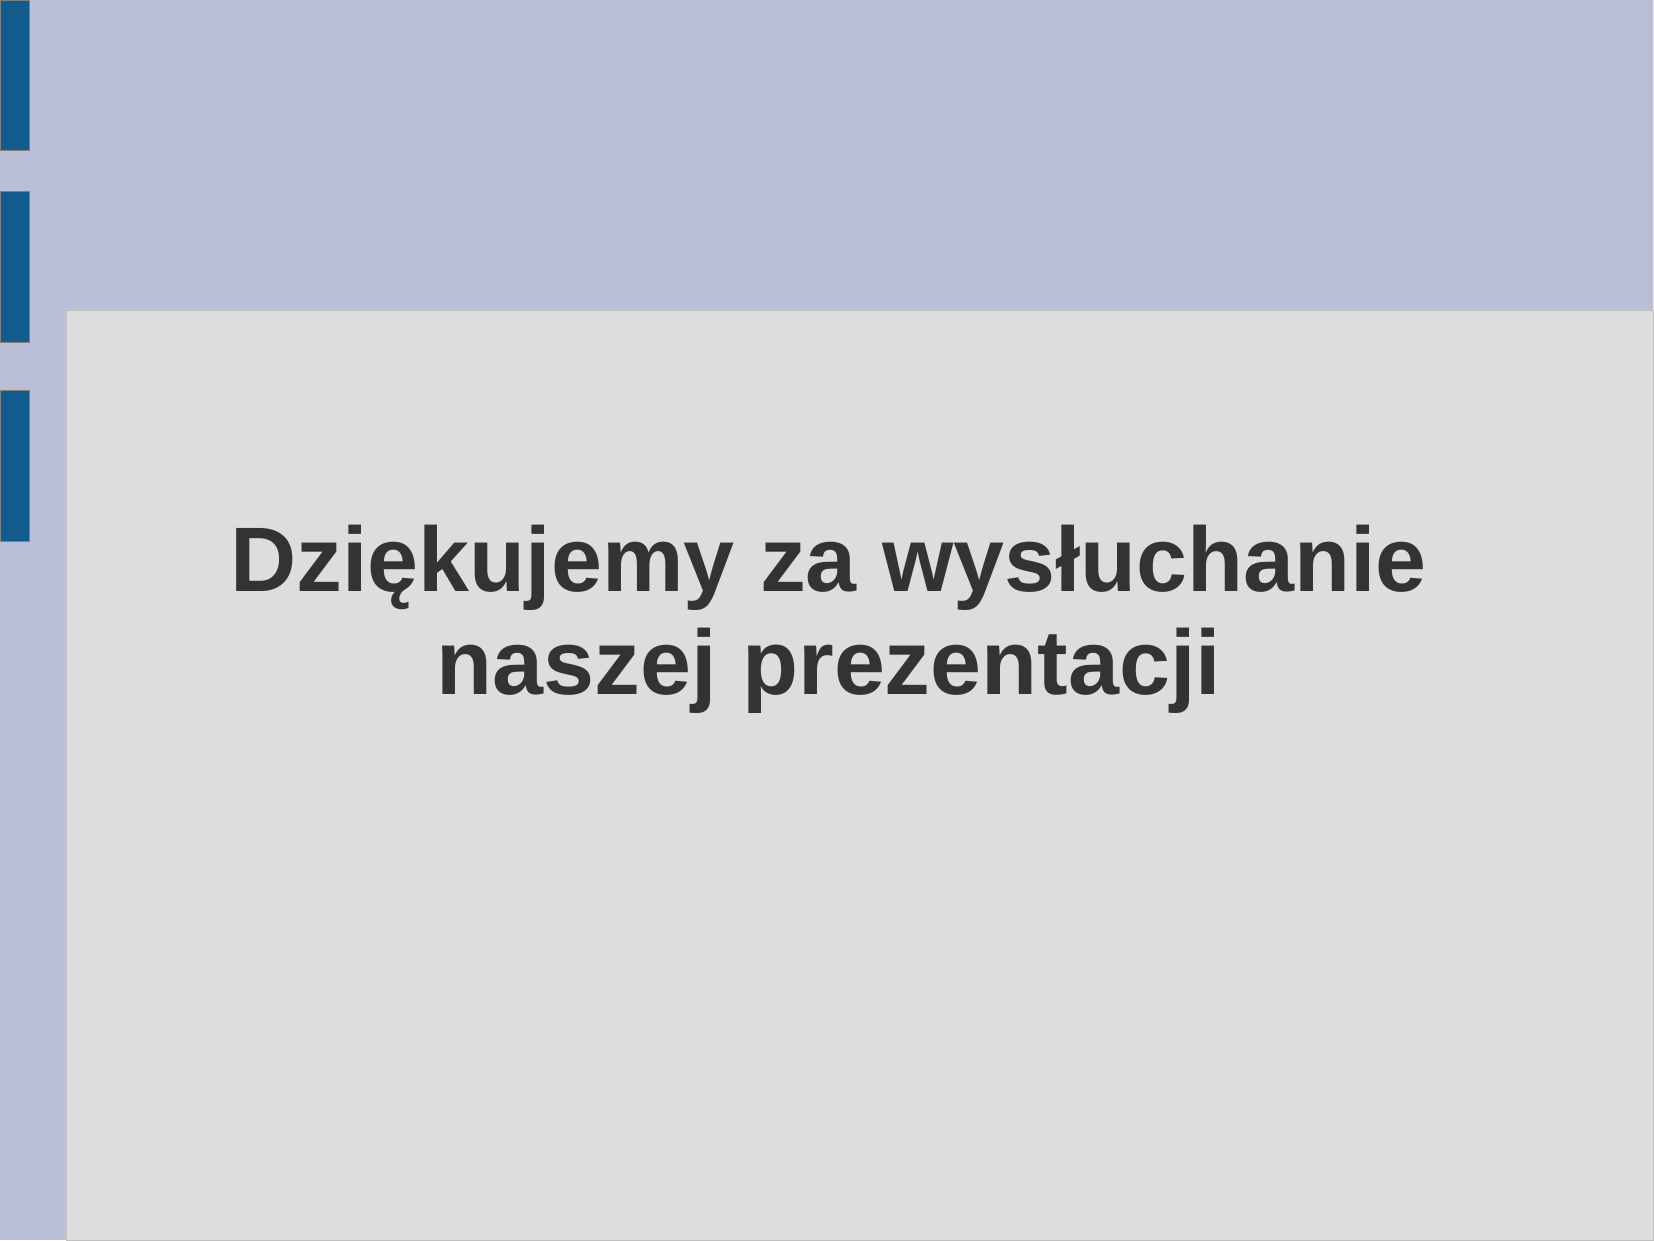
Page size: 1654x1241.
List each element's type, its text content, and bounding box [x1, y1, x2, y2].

title Dziękujemy za wysłuchanie naszej prezentacji [123, 507, 1536, 715]
